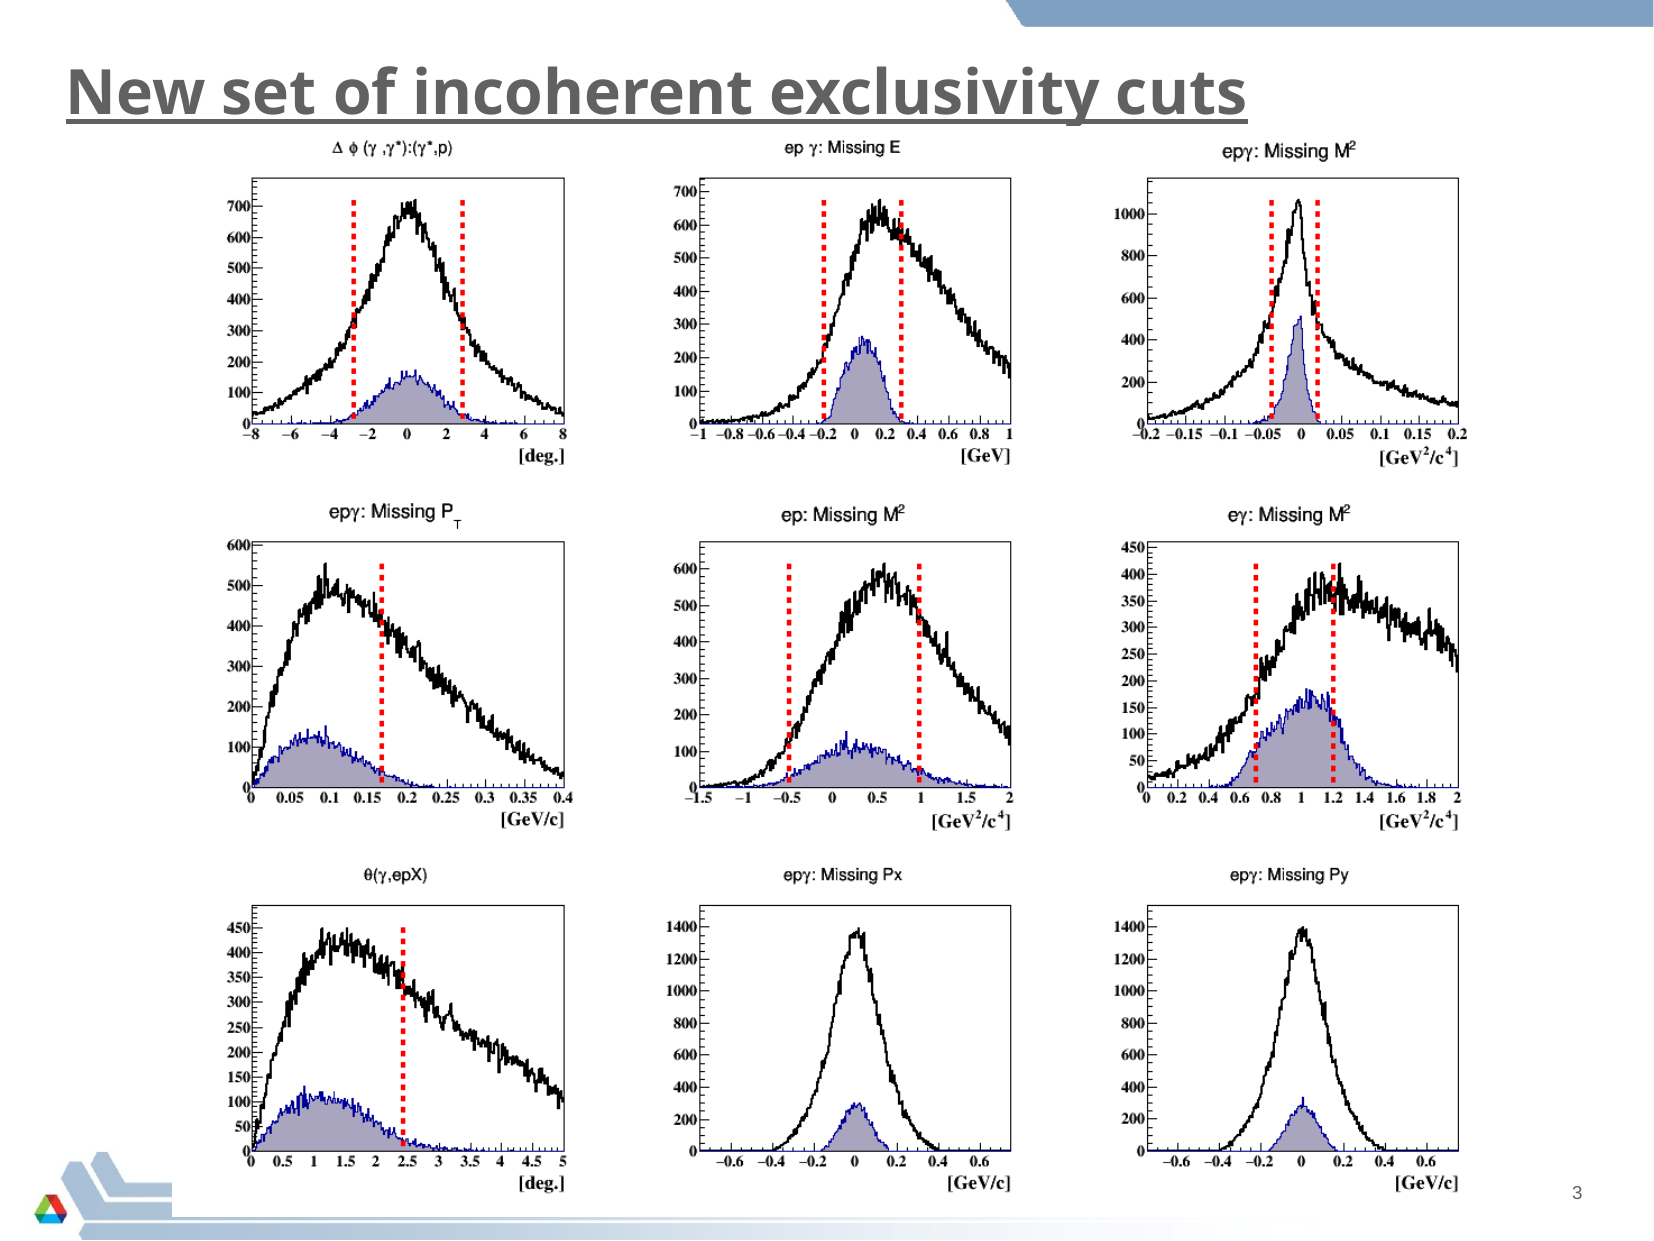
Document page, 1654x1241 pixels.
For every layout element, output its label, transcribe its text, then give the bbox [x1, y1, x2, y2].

picture [0, 0, 1654, 28]
title New set of incoherent exclusivity cuts [65, 17, 1554, 163]
picture [0, 126, 1654, 1240]
